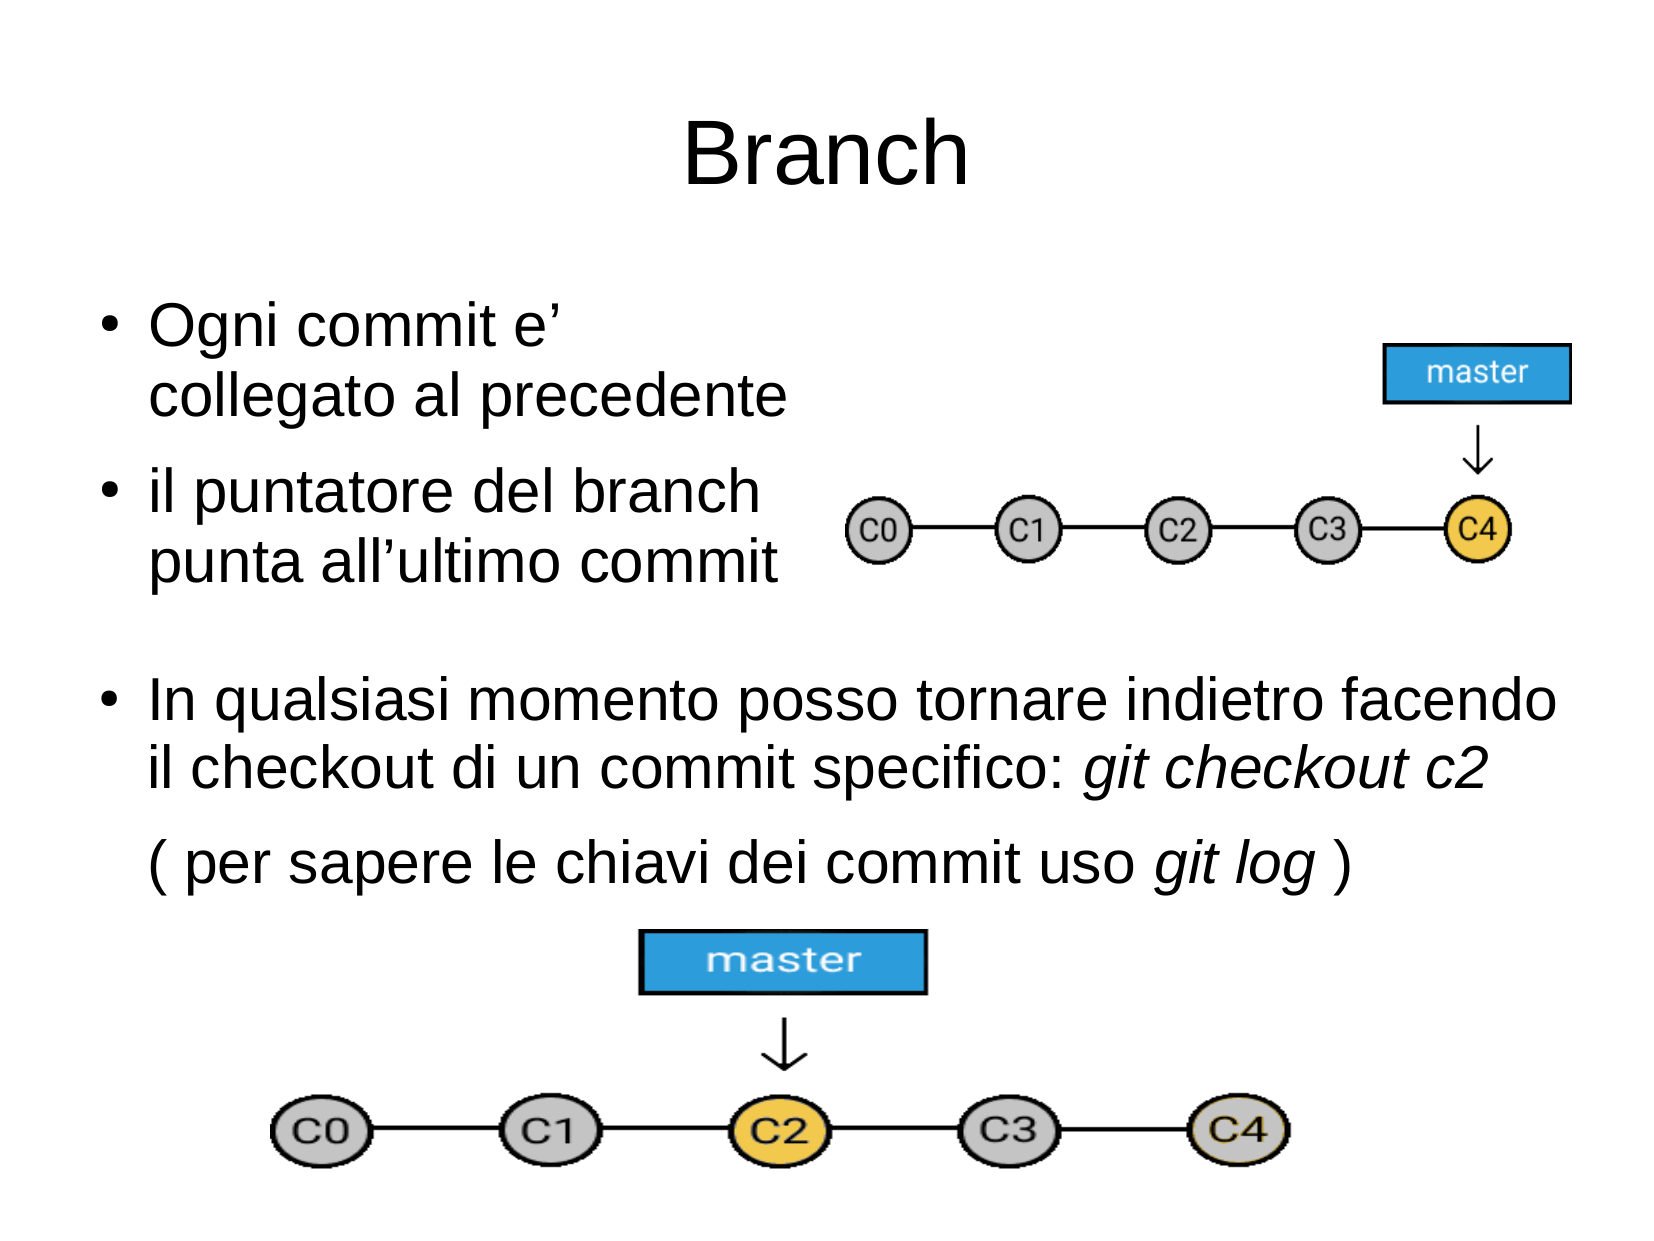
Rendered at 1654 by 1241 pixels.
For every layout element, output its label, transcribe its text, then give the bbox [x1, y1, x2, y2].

picture [270, 929, 1383, 1186]
picture [845, 343, 1572, 580]
list Ogni commit e’ collegato al precedente il puntatore del branch punta all’ultimo commit [82, 290, 809, 634]
list In qualsiasi momento posso tornare indietro facendo il checkout di un commit specifico: git checkout c2 ( per sapere le chiavi dei commit uso git log ) [82, 665, 1561, 946]
title Branch [82, 49, 1571, 257]
